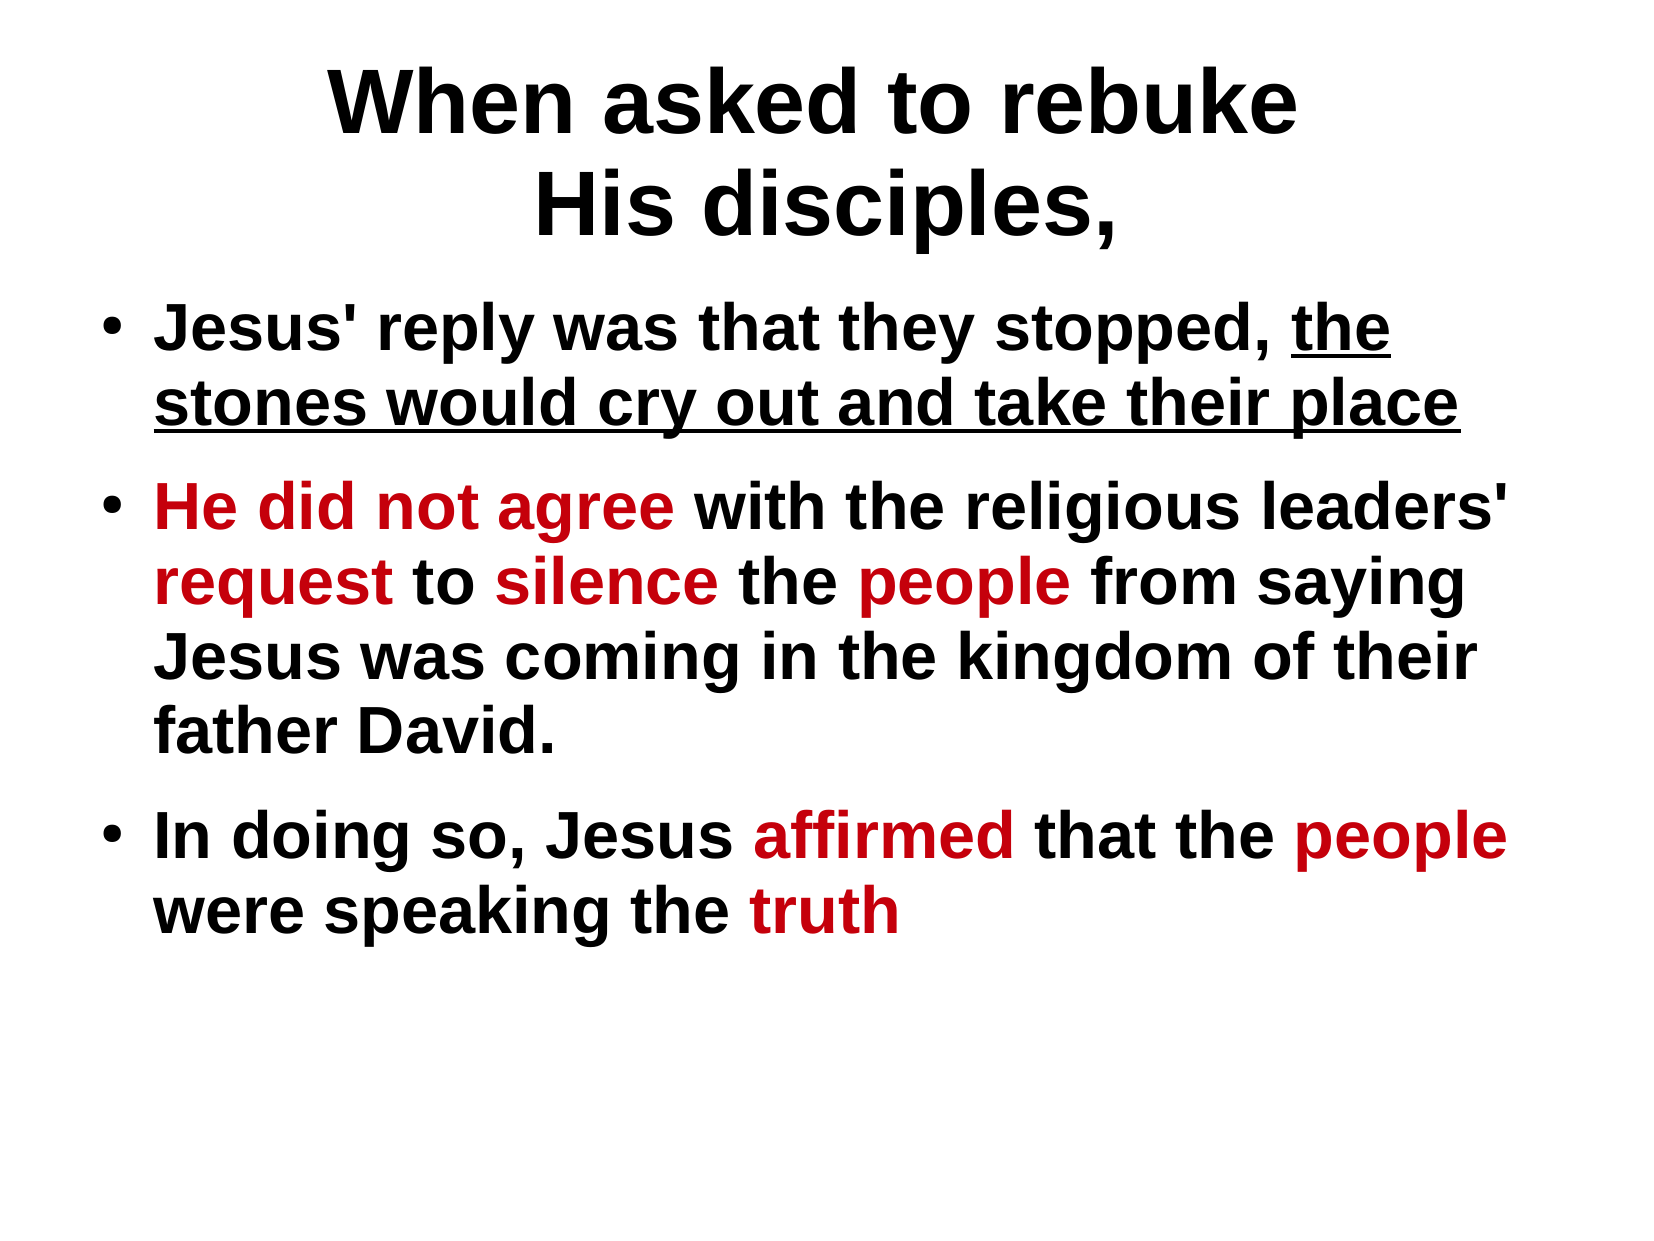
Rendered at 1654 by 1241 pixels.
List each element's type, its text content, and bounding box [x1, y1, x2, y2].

title When asked to rebuke His disciples, [82, 49, 1571, 257]
list Jesus' reply was that they stopped, the stones would cry out and take their place He did not agree with the religious leaders' request to silence the people from saying Jesus was coming in the kingdom of their father David. In doing so, Jesus affirmed that the people were speaking the truth [82, 290, 1571, 1109]
